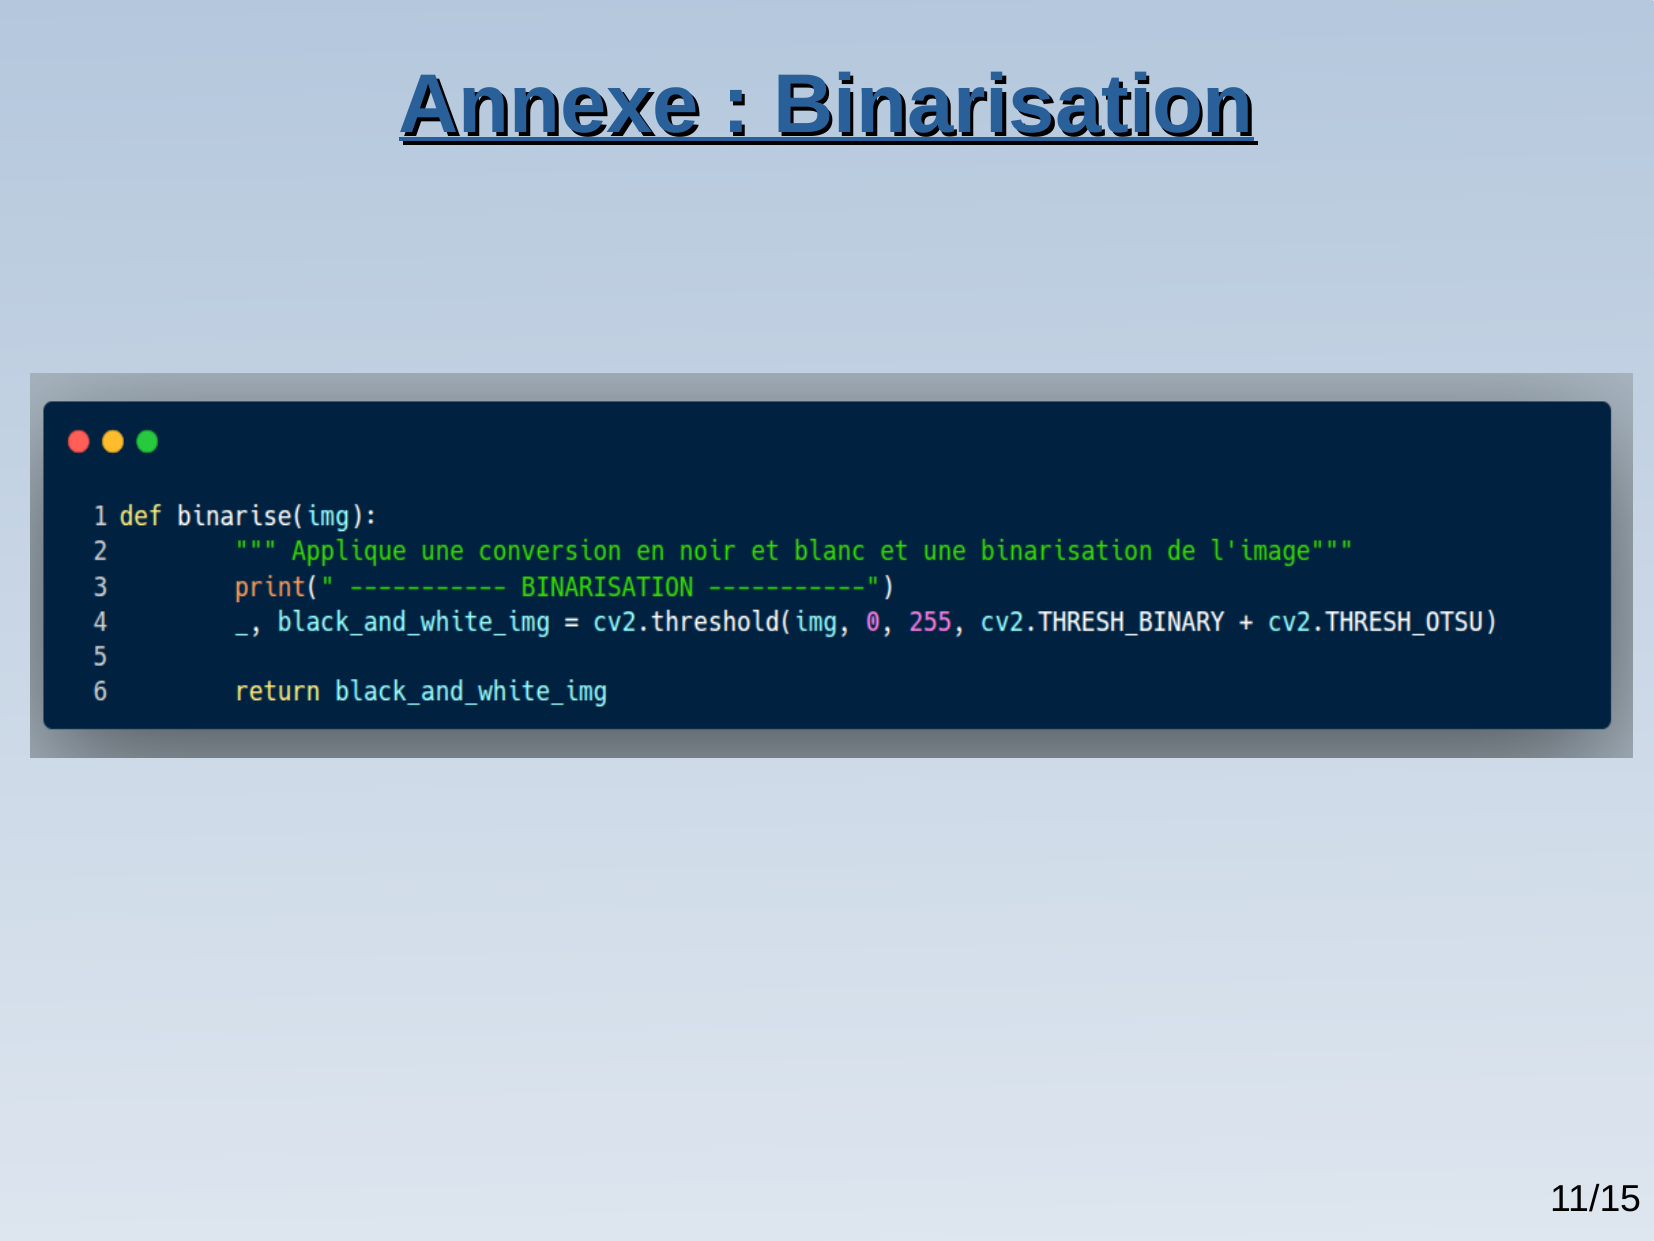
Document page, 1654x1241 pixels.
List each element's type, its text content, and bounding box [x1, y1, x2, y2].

title Annexe : Binarisation [82, 0, 1571, 207]
picture [30, 373, 1633, 758]
